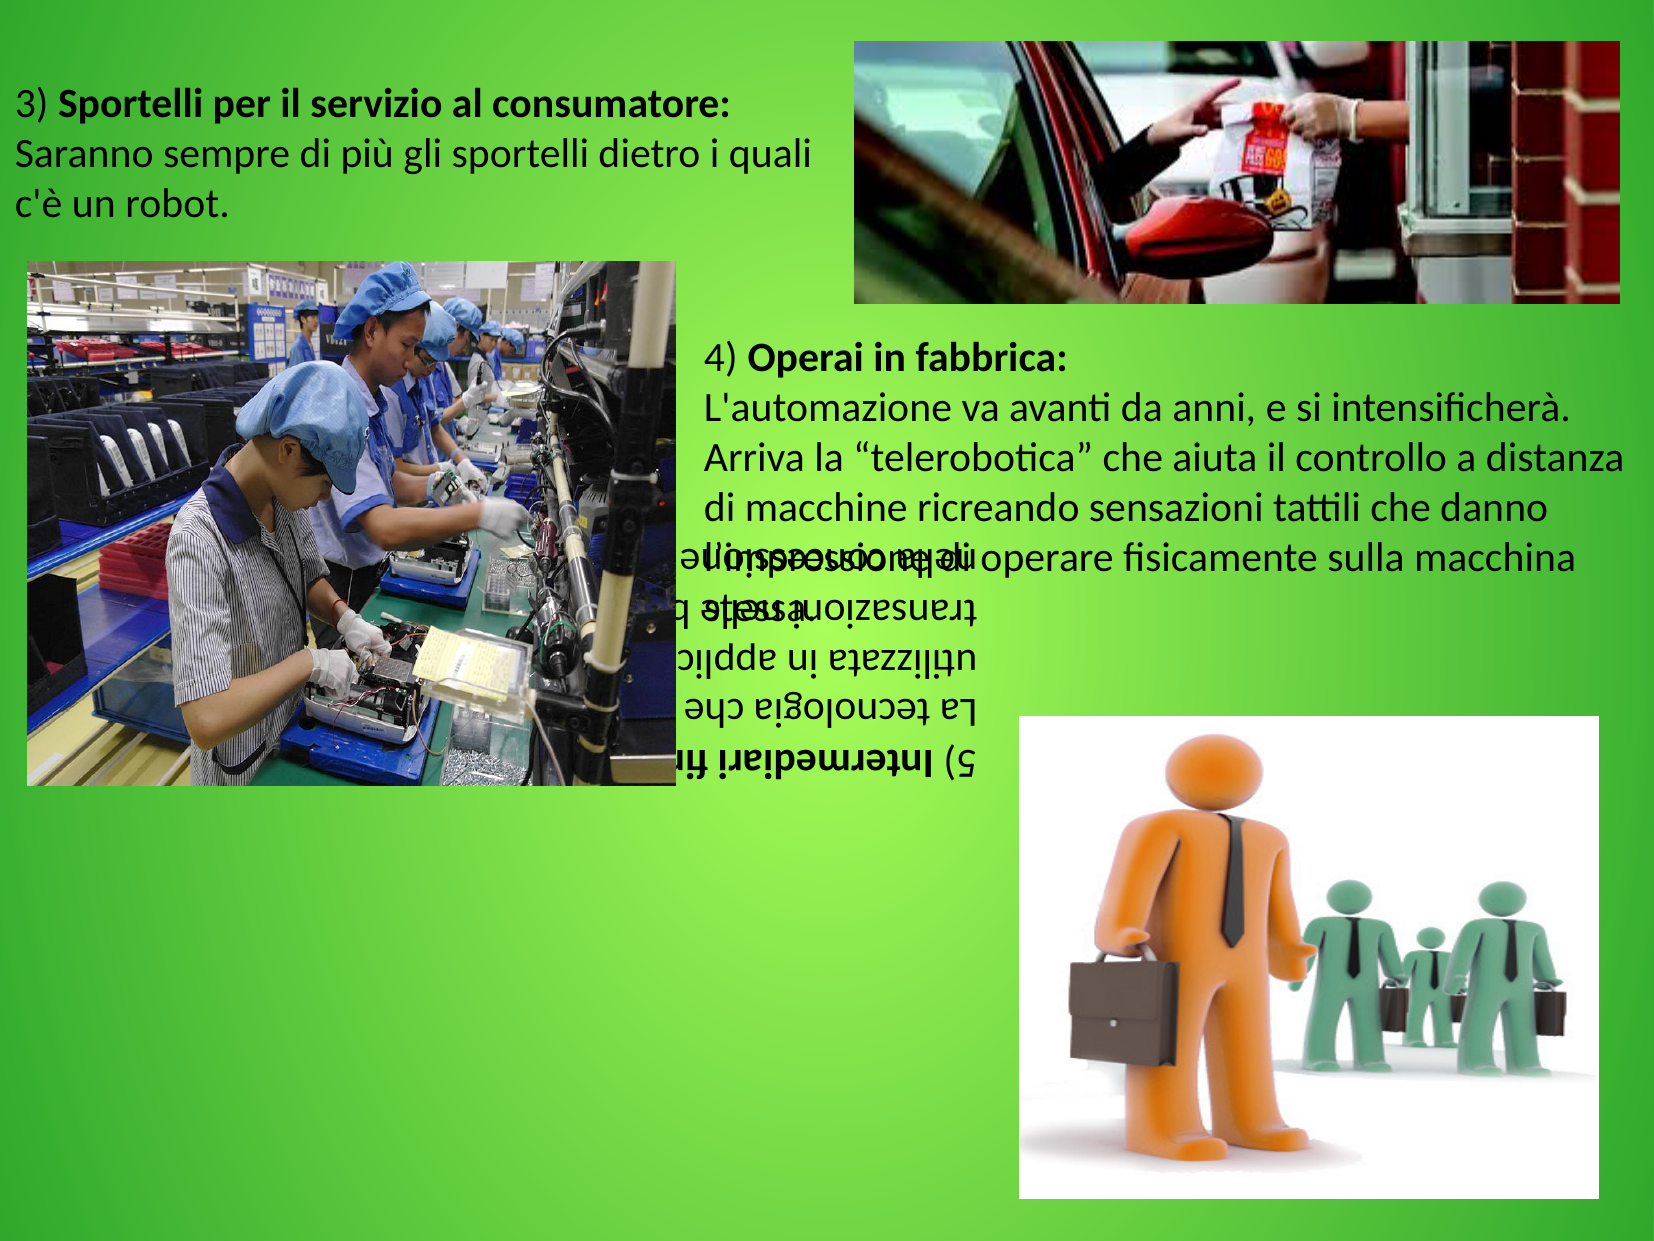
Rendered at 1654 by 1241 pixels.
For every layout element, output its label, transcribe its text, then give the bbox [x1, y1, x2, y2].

picture [854, 41, 1620, 304]
text_box 3) Sportelli per il servizio al consumatore: Saranno sempre di più gli sportelli dietro i quali c'è un robot. [0, 68, 841, 234]
picture [1019, 716, 1599, 1199]
text_box 5) Intermediari finanziari: La tecnologia che è alla base del Bitcoin potrà essere utilizzata in applicazioni diverse, automatizzando molte transazioni nelle banche, nelle società di assicurazione e nella concessione di mutui. [0, 534, 993, 800]
picture [27, 261, 676, 786]
subtitle 4) Operai in fabbrica: L'automazione va avanti da anni, e si intensificherà. Arriva la “telerobotica” che aiuta il controllo a distanza di macchine ricreando sensazioni tattili che danno l’impressione di operare fisicamente sulla macchina stessa. [688, 261, 1654, 800]
